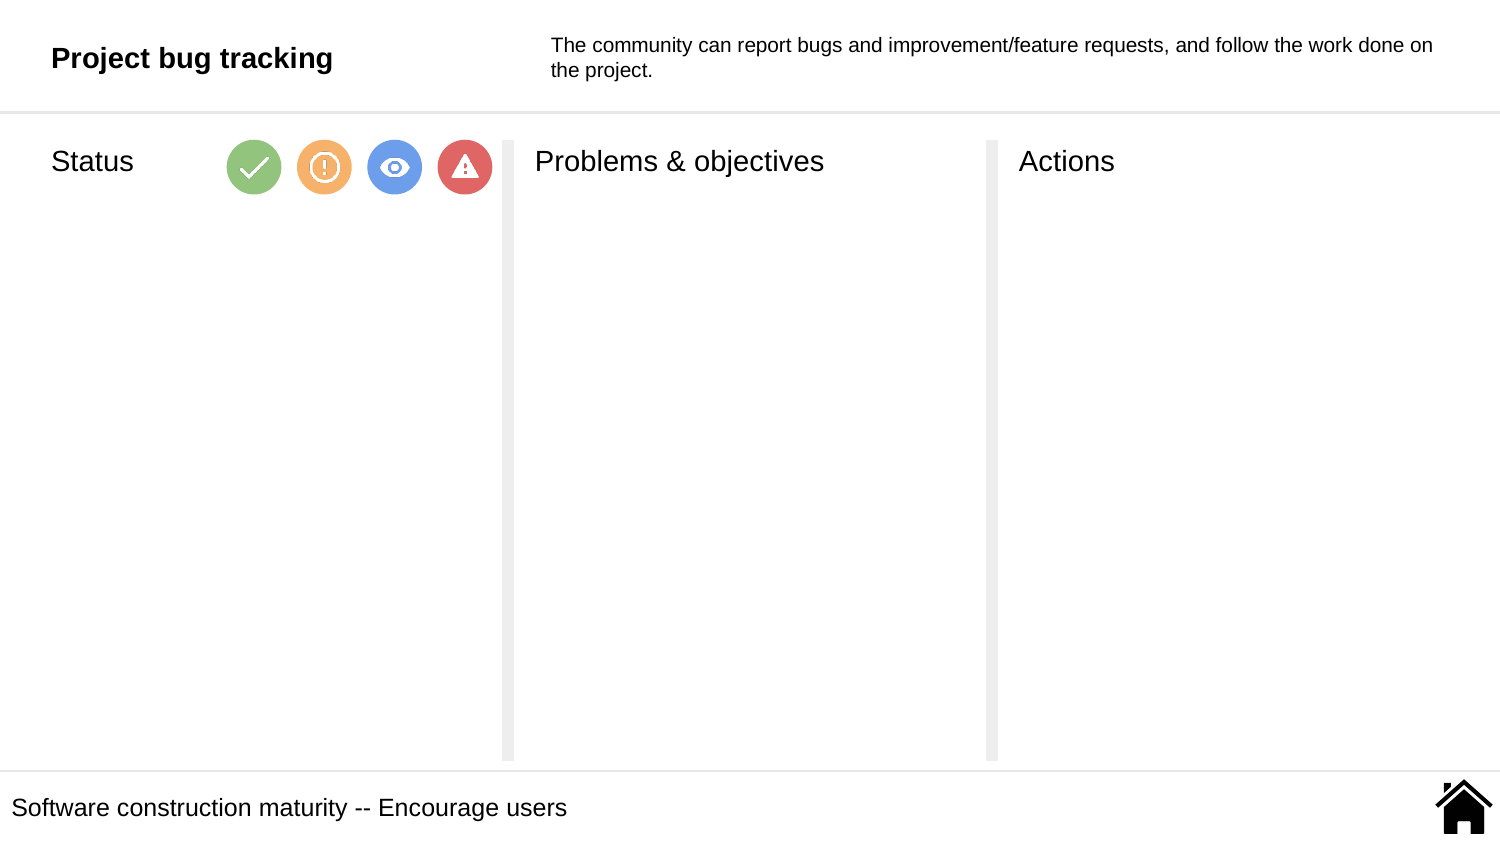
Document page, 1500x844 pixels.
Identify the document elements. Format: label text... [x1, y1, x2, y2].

picture [306, 148, 343, 186]
picture [233, 146, 275, 188]
list The community can report bugs and improvement/feature requests, and follow the work done on the project. [539, 15, 1461, 98]
title Project bug tracking [39, 15, 524, 98]
text_box [275, 149, 282, 185]
text_box [236, 139, 272, 146]
list Software construction maturity -- Encourage users [0, 769, 1430, 844]
text_box [236, 188, 272, 195]
text_box [367, 139, 423, 195]
picture [1435, 779, 1493, 834]
text_box [226, 149, 233, 185]
list Actions [1007, 131, 1461, 770]
list Problems & objectives [523, 131, 977, 769]
picture [378, 152, 411, 184]
text_box [296, 139, 352, 195]
text_box [437, 139, 493, 195]
picture [449, 149, 481, 182]
list Status [39, 131, 493, 769]
